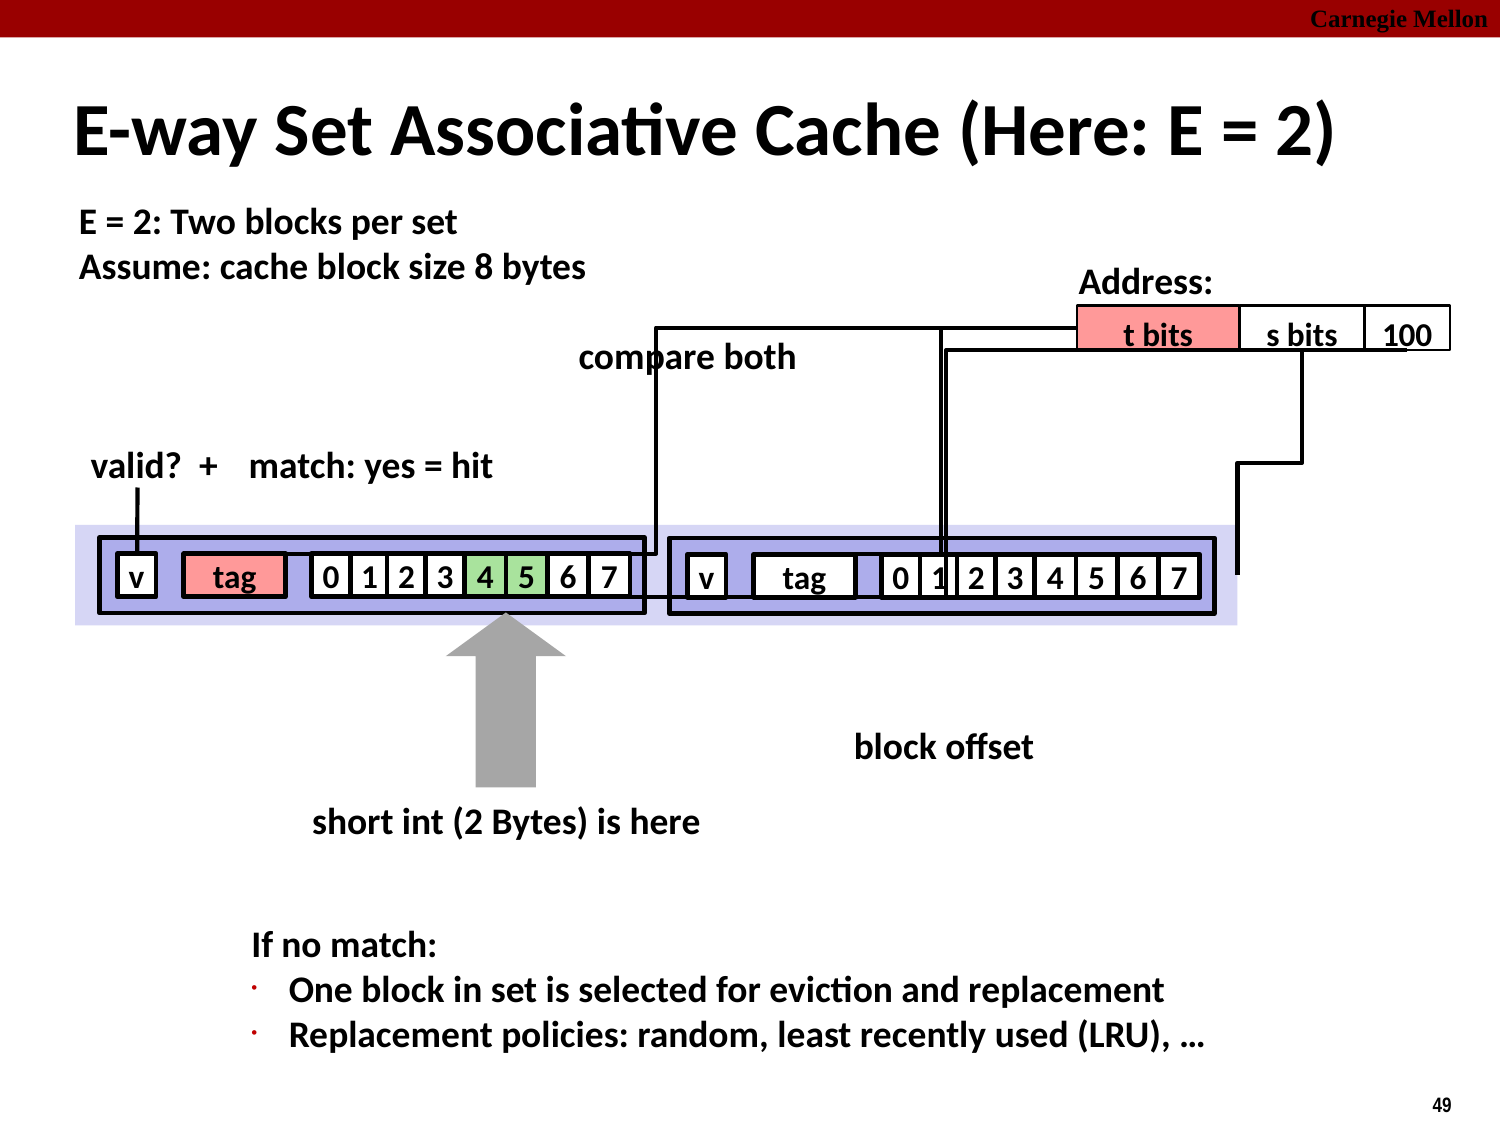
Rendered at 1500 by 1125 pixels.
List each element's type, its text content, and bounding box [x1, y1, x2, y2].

text_box 5 [1076, 554, 1118, 598]
text_box Address: [1063, 249, 1229, 310]
title E-way Set Associative Cache (Here: E = 2) [58, 72, 1412, 198]
text_box 7 [1159, 554, 1200, 598]
text_box If no match: One block in set is selected for eviction and replacement Replacement policies: random, least recently used (LRU), … [236, 912, 1223, 1063]
text_box 0 [311, 556, 350, 597]
text_box 3 [995, 554, 1034, 598]
text_box 7 [589, 556, 630, 595]
text_box v [687, 554, 726, 595]
text_box tag [753, 554, 856, 595]
text_box 2 [957, 554, 995, 598]
text_box 0 [881, 556, 920, 595]
text_box 5 [506, 556, 548, 595]
text_box t bits [1077, 305, 1239, 348]
text_box [75, 524, 1238, 788]
text_box valid? + [75, 433, 233, 494]
text_box 6 [1118, 554, 1159, 598]
text_box 6 [548, 556, 589, 595]
text_box [856, 556, 881, 595]
text_box 3 [425, 556, 464, 597]
text_box tag [183, 553, 286, 597]
text_box v [117, 553, 156, 597]
text_box 4 [1034, 554, 1076, 598]
text_box match: yes = hit [233, 433, 509, 494]
text_box s bits [1239, 305, 1364, 348]
text_box compare both [563, 324, 813, 385]
text_box 1 [350, 556, 387, 597]
text_box 1 [920, 554, 944, 595]
text_box 1 [948, 554, 957, 598]
text_box 2 [387, 556, 425, 597]
text_box 4 [464, 556, 506, 597]
text_box E = 2: Two blocks per set Assume: cache block size 8 bytes [64, 189, 602, 295]
text_box block offset [838, 714, 1050, 775]
text_box [630, 524, 939, 595]
text_box short int (2 Bytes) is here [297, 789, 716, 850]
text_box 100 [1364, 305, 1450, 350]
